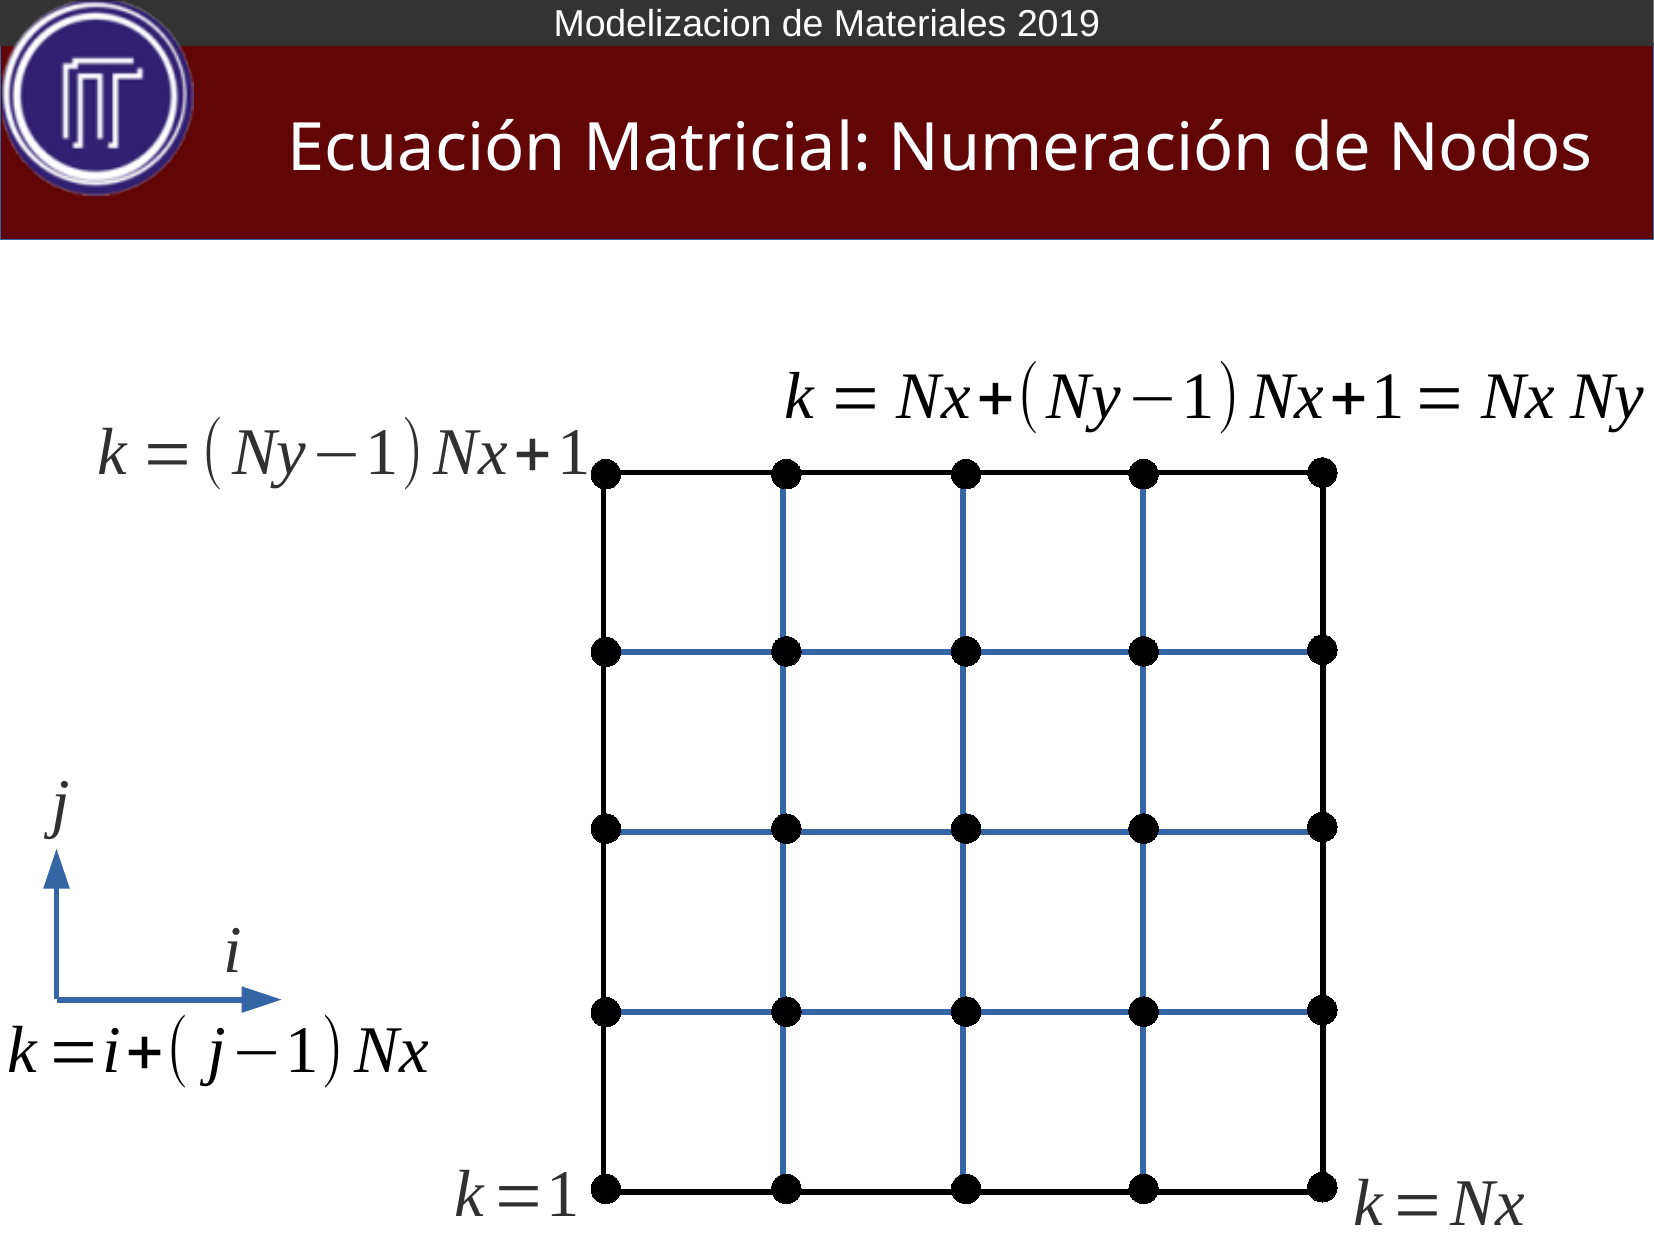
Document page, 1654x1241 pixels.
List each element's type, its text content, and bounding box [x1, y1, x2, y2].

text_box [771, 813, 802, 844]
text_box [951, 1174, 981, 1204]
text_box [1128, 1174, 1159, 1204]
text_box [591, 997, 621, 1027]
text_box [1128, 996, 1159, 1027]
chart [1344, 1166, 1534, 1241]
chart [30, 766, 80, 841]
text_box [1307, 995, 1338, 1025]
title Ecuación Matricial: Numeración de Nodos [41, 50, 1654, 239]
text_box [771, 636, 802, 667]
text_box [1128, 636, 1159, 667]
text_box [596, 459, 621, 489]
text_box [951, 459, 981, 489]
text_box [771, 1174, 802, 1204]
text_box [1307, 457, 1338, 488]
chart [88, 413, 596, 494]
text_box [1307, 1172, 1338, 1203]
text_box [951, 996, 981, 1027]
chart [0, 1011, 438, 1092]
text_box [591, 1174, 621, 1204]
text_box [1307, 634, 1338, 665]
text_box [1307, 812, 1338, 842]
text_box [771, 996, 802, 1027]
picture [0, 0, 194, 196]
text_box [1128, 459, 1159, 489]
text_box [771, 459, 802, 489]
text_box [1128, 813, 1159, 844]
chart [217, 912, 252, 987]
chart [445, 1156, 586, 1231]
text_box [591, 813, 621, 844]
chart [776, 357, 1654, 438]
text_box [591, 637, 621, 667]
text_box [951, 813, 981, 844]
text_box [951, 636, 981, 667]
